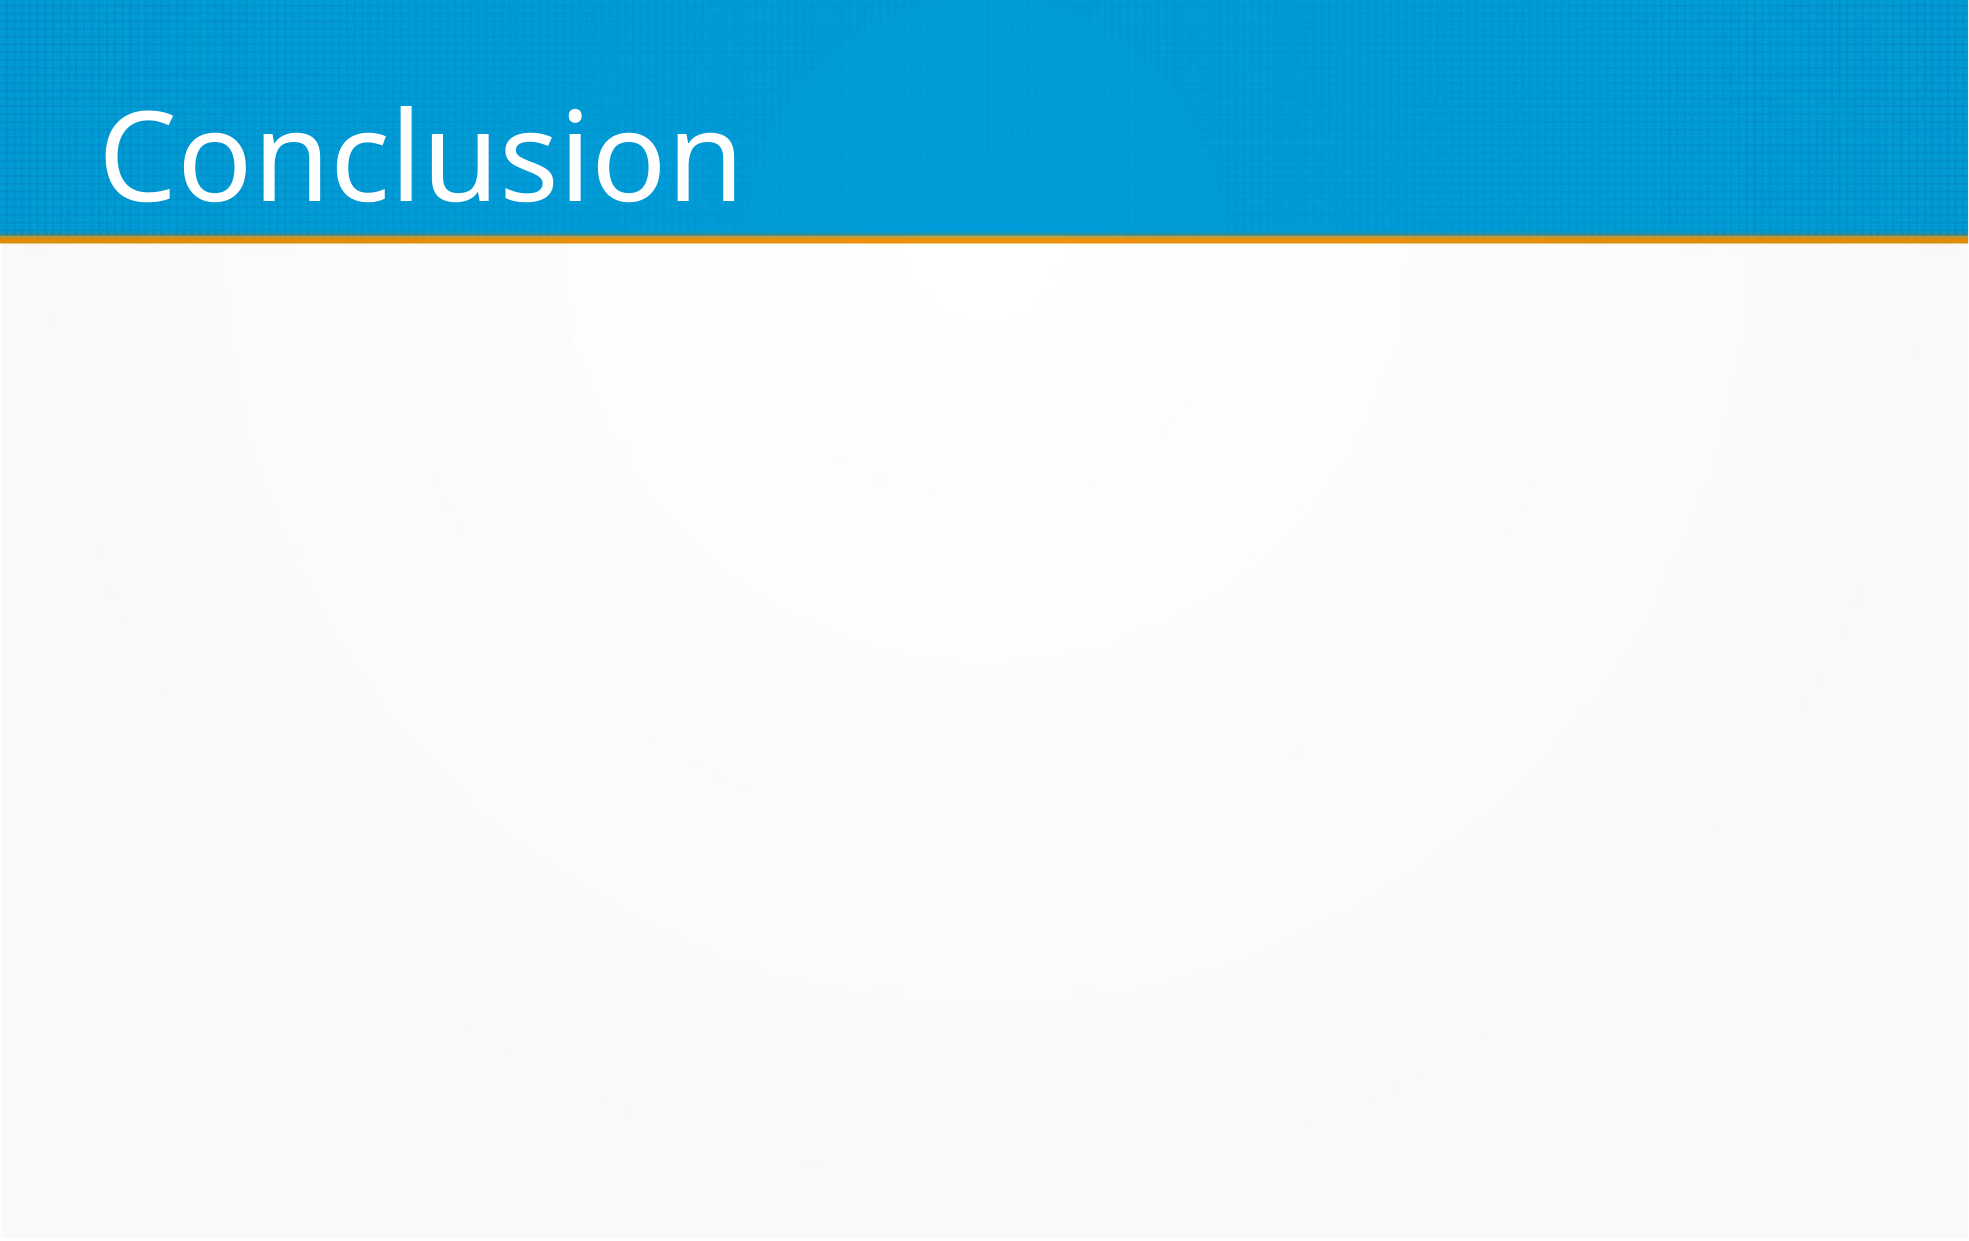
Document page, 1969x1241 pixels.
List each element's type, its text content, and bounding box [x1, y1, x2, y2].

picture [0, 233, 1969, 1241]
title Conclusion [98, 19, 1870, 227]
